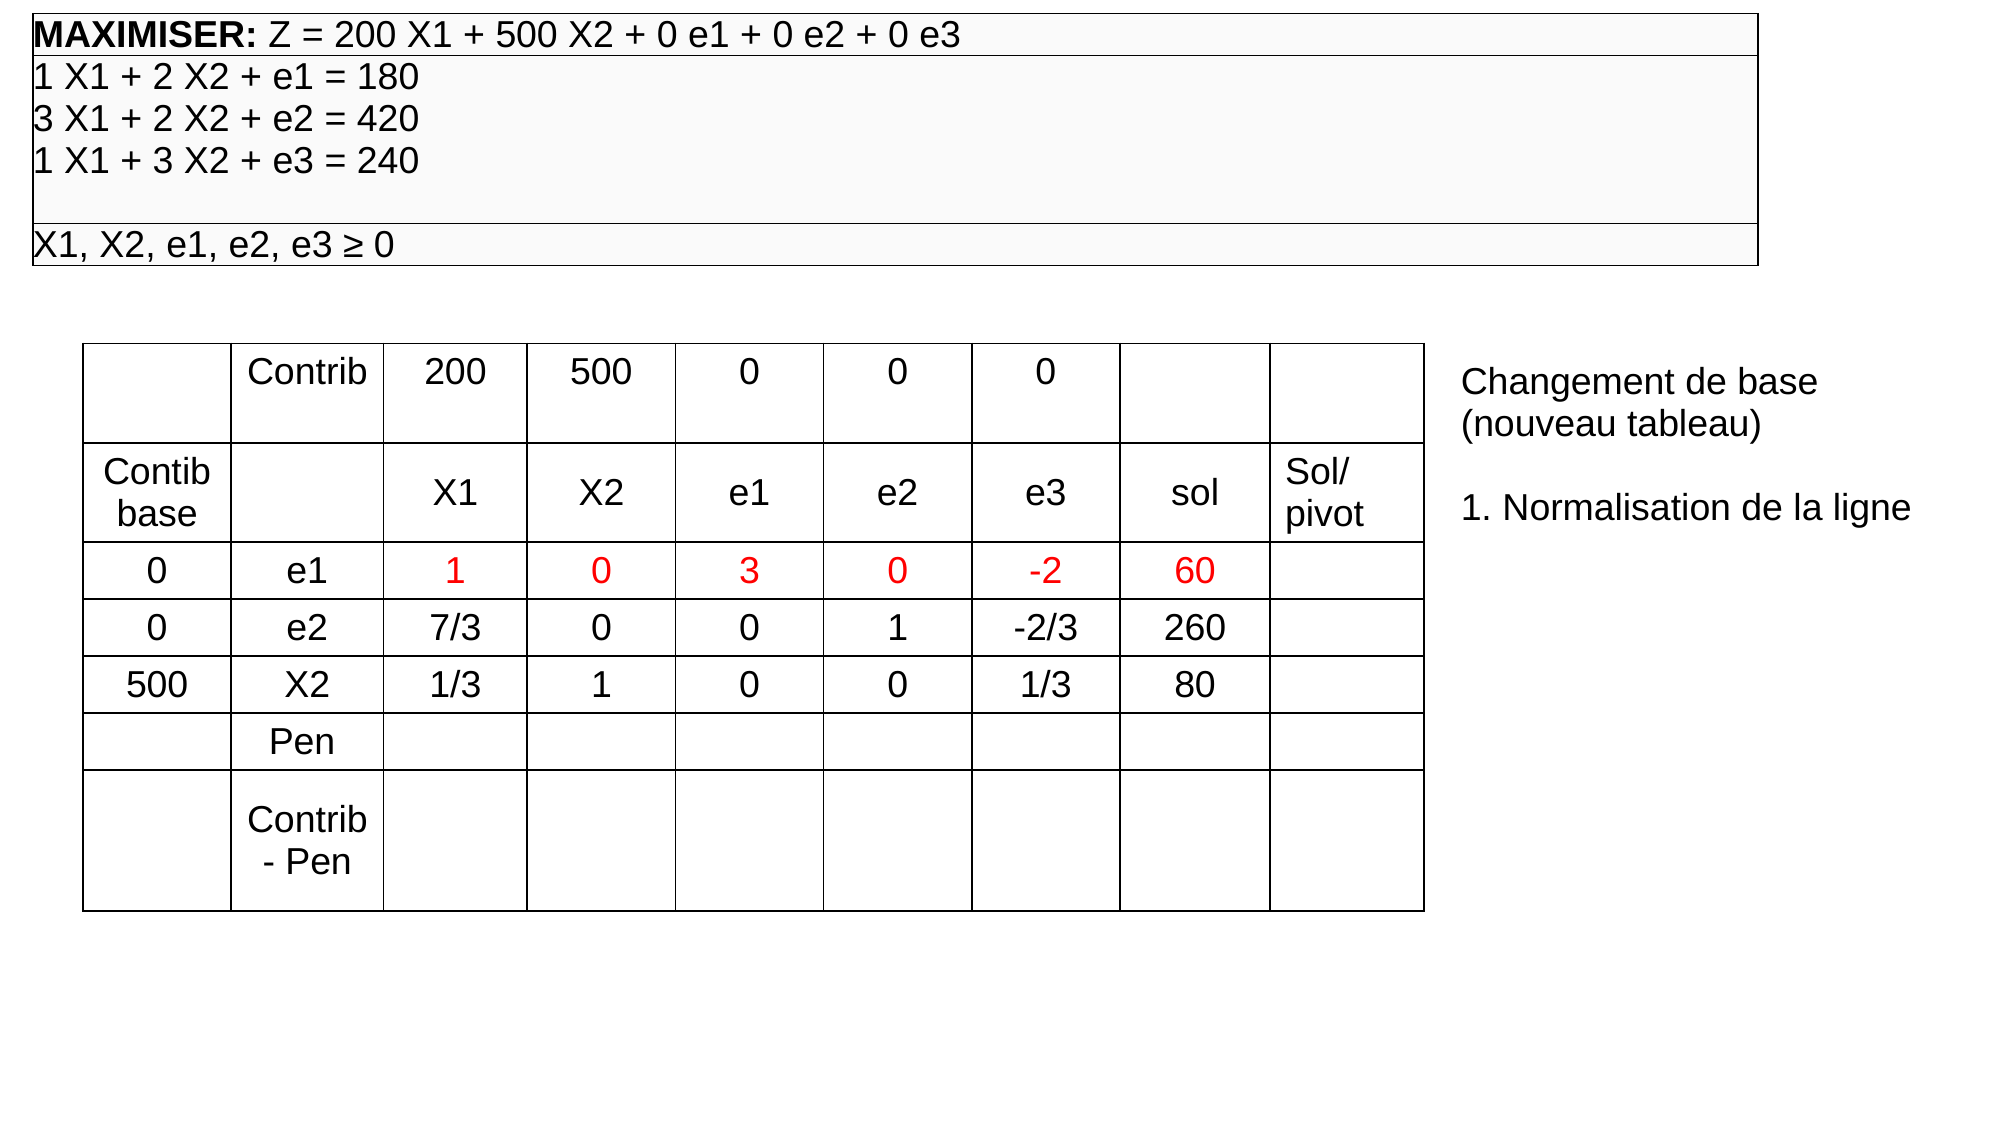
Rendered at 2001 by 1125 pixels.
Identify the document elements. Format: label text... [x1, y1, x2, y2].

table_cell X2 [232, 657, 383, 712]
table_cell 0 [528, 543, 675, 598]
table_cell [232, 444, 383, 541]
table_header [1271, 344, 1423, 442]
table_cell [1271, 714, 1423, 769]
table_cell 0 [528, 600, 675, 655]
table_header 500 [528, 344, 675, 442]
table_cell e3 [973, 444, 1119, 541]
table_cell e1 [676, 444, 823, 541]
table_cell e1 [232, 543, 383, 598]
table_cell -2/3 [973, 600, 1119, 655]
table_cell 1 [528, 657, 675, 712]
table_cell [676, 714, 823, 769]
table_cell [1121, 771, 1269, 910]
table_cell 0 [84, 543, 230, 598]
table_header Contrib [232, 344, 383, 442]
table_header 0 [824, 344, 971, 442]
table_cell Sol/pivot [1271, 444, 1423, 541]
table_cell [824, 714, 971, 769]
table_cell 7/3 [384, 600, 526, 655]
table_cell [676, 771, 823, 910]
table_cell [824, 771, 971, 910]
table_cell 1 [384, 543, 526, 598]
table_cell X1, X2, e1, e2, e3 ≥ 0 [34, 224, 1757, 265]
table_cell [1271, 771, 1423, 910]
table_header 200 [384, 344, 526, 442]
table_cell 80 [1121, 657, 1269, 712]
table_cell [1121, 714, 1269, 769]
text_box Changement de base (nouveau tableau) 1. Normalisation de la ligne [1446, 352, 1988, 901]
table_cell Contib base [84, 444, 230, 541]
table_header [1121, 344, 1269, 442]
table_cell 500 [84, 657, 230, 712]
table_cell 1 X1 + 2 X2 + e1 = 180 3 X1 + 2 X2 + e2 = 420 1 X1 + 3 X2 + e3 = 240 [34, 56, 1757, 223]
table_header 0 [973, 344, 1119, 442]
table_cell X2 [528, 444, 675, 541]
table_cell [1271, 600, 1423, 655]
table_header 0 [676, 344, 823, 442]
table_cell 0 [676, 600, 823, 655]
table_header [84, 344, 230, 442]
table_cell sol [1121, 444, 1269, 541]
table_cell 60 [1121, 543, 1269, 598]
table_cell Contrib - Pen [232, 771, 383, 910]
table_header MAXIMISER: Z = 200 X1 + 500 X2 + 0 e1 + 0 e2 + 0 e3 [34, 14, 1757, 55]
table_cell 0 [676, 657, 823, 712]
table_cell 260 [1121, 600, 1269, 655]
table_cell 1/3 [973, 657, 1119, 712]
table_cell [528, 771, 675, 910]
table_cell 1/3 [384, 657, 526, 712]
table_cell [84, 714, 230, 769]
table_cell [1271, 657, 1423, 712]
table_cell [84, 771, 230, 910]
table_cell X1 [384, 444, 526, 541]
table_cell e2 [232, 600, 383, 655]
table_cell [973, 771, 1119, 910]
table_cell 0 [824, 543, 971, 598]
table_cell [1271, 543, 1423, 598]
table_cell [384, 714, 526, 769]
table_cell e2 [824, 444, 971, 541]
table_cell [384, 771, 526, 910]
table_cell 1 [824, 600, 971, 655]
table_cell [973, 714, 1119, 769]
table_cell 0 [84, 600, 230, 655]
table_cell Pen [232, 714, 383, 769]
table_cell 0 [824, 657, 971, 712]
table_cell [528, 714, 675, 769]
table_cell 3 [676, 543, 823, 598]
table_cell -2 [973, 543, 1119, 598]
